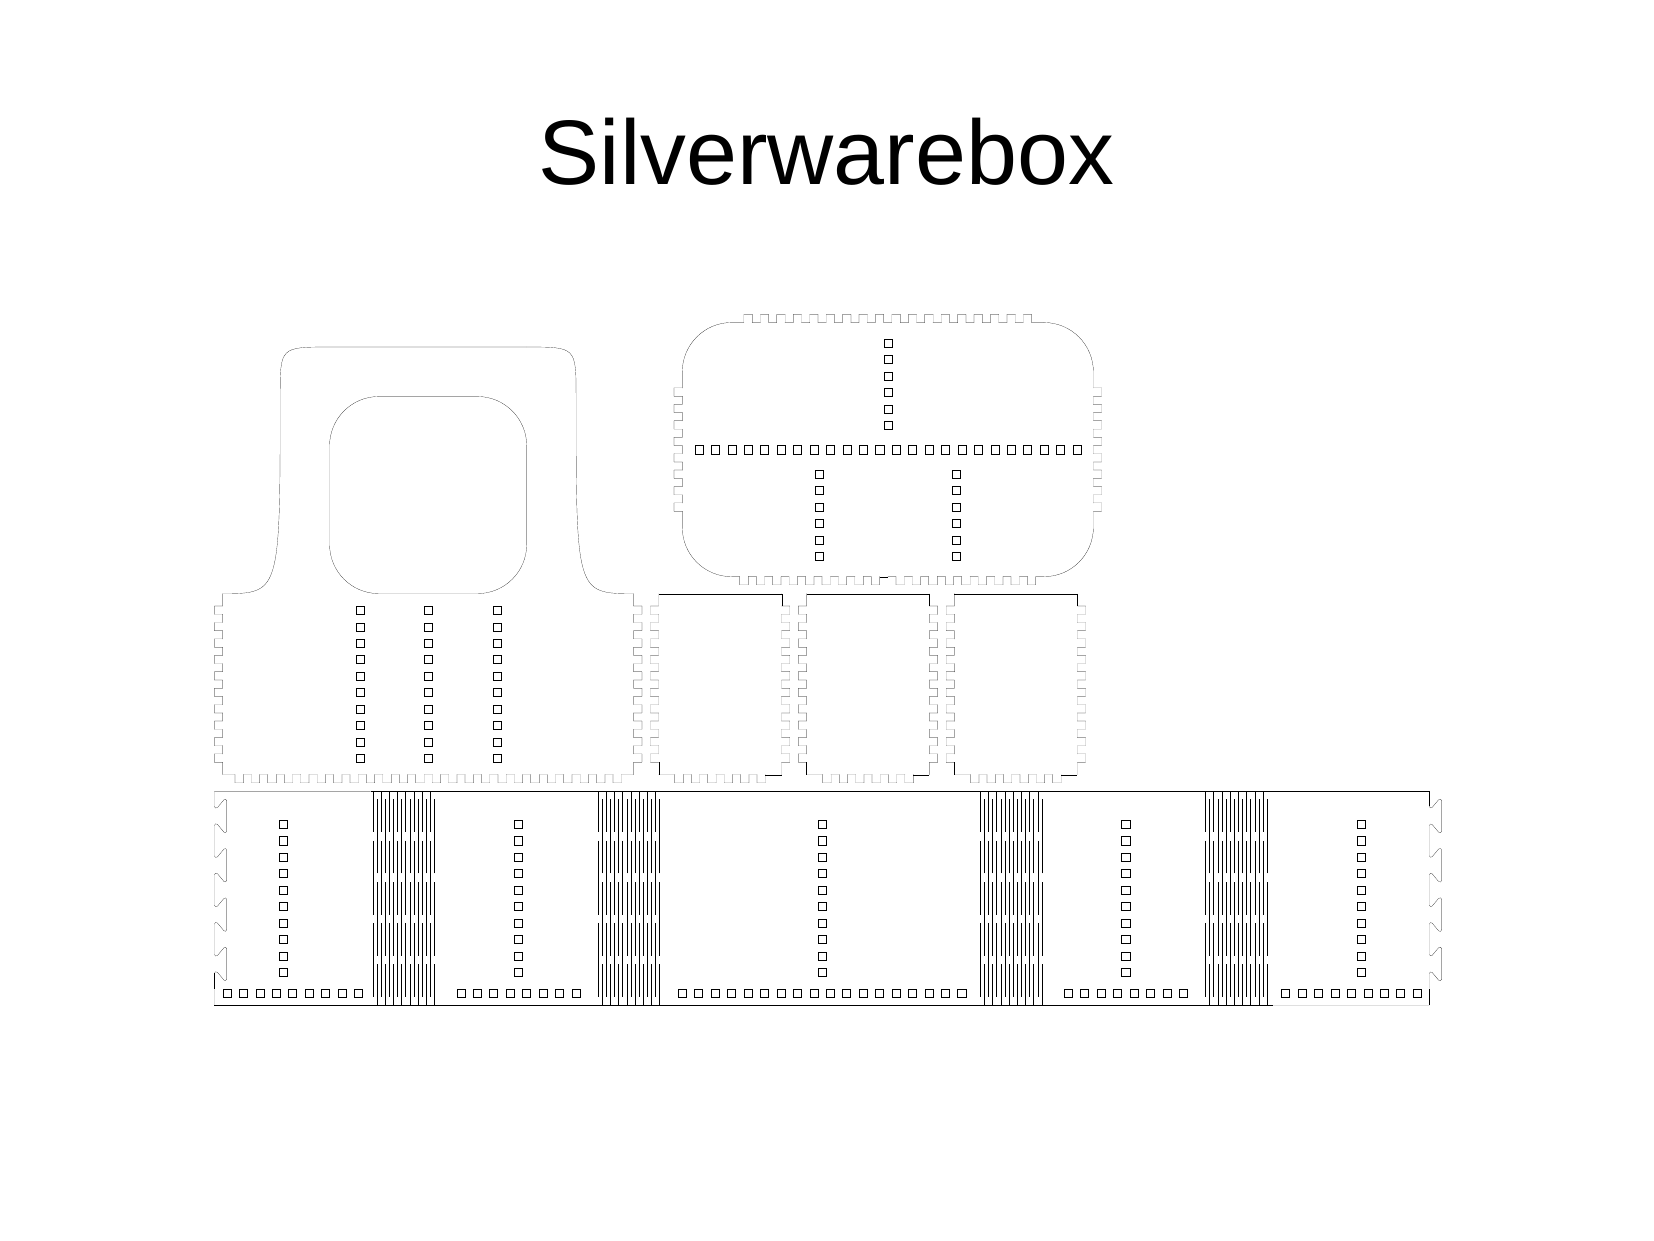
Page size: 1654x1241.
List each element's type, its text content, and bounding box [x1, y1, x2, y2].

title Silverwarebox [82, 49, 1571, 257]
picture [210, 290, 1444, 1010]
